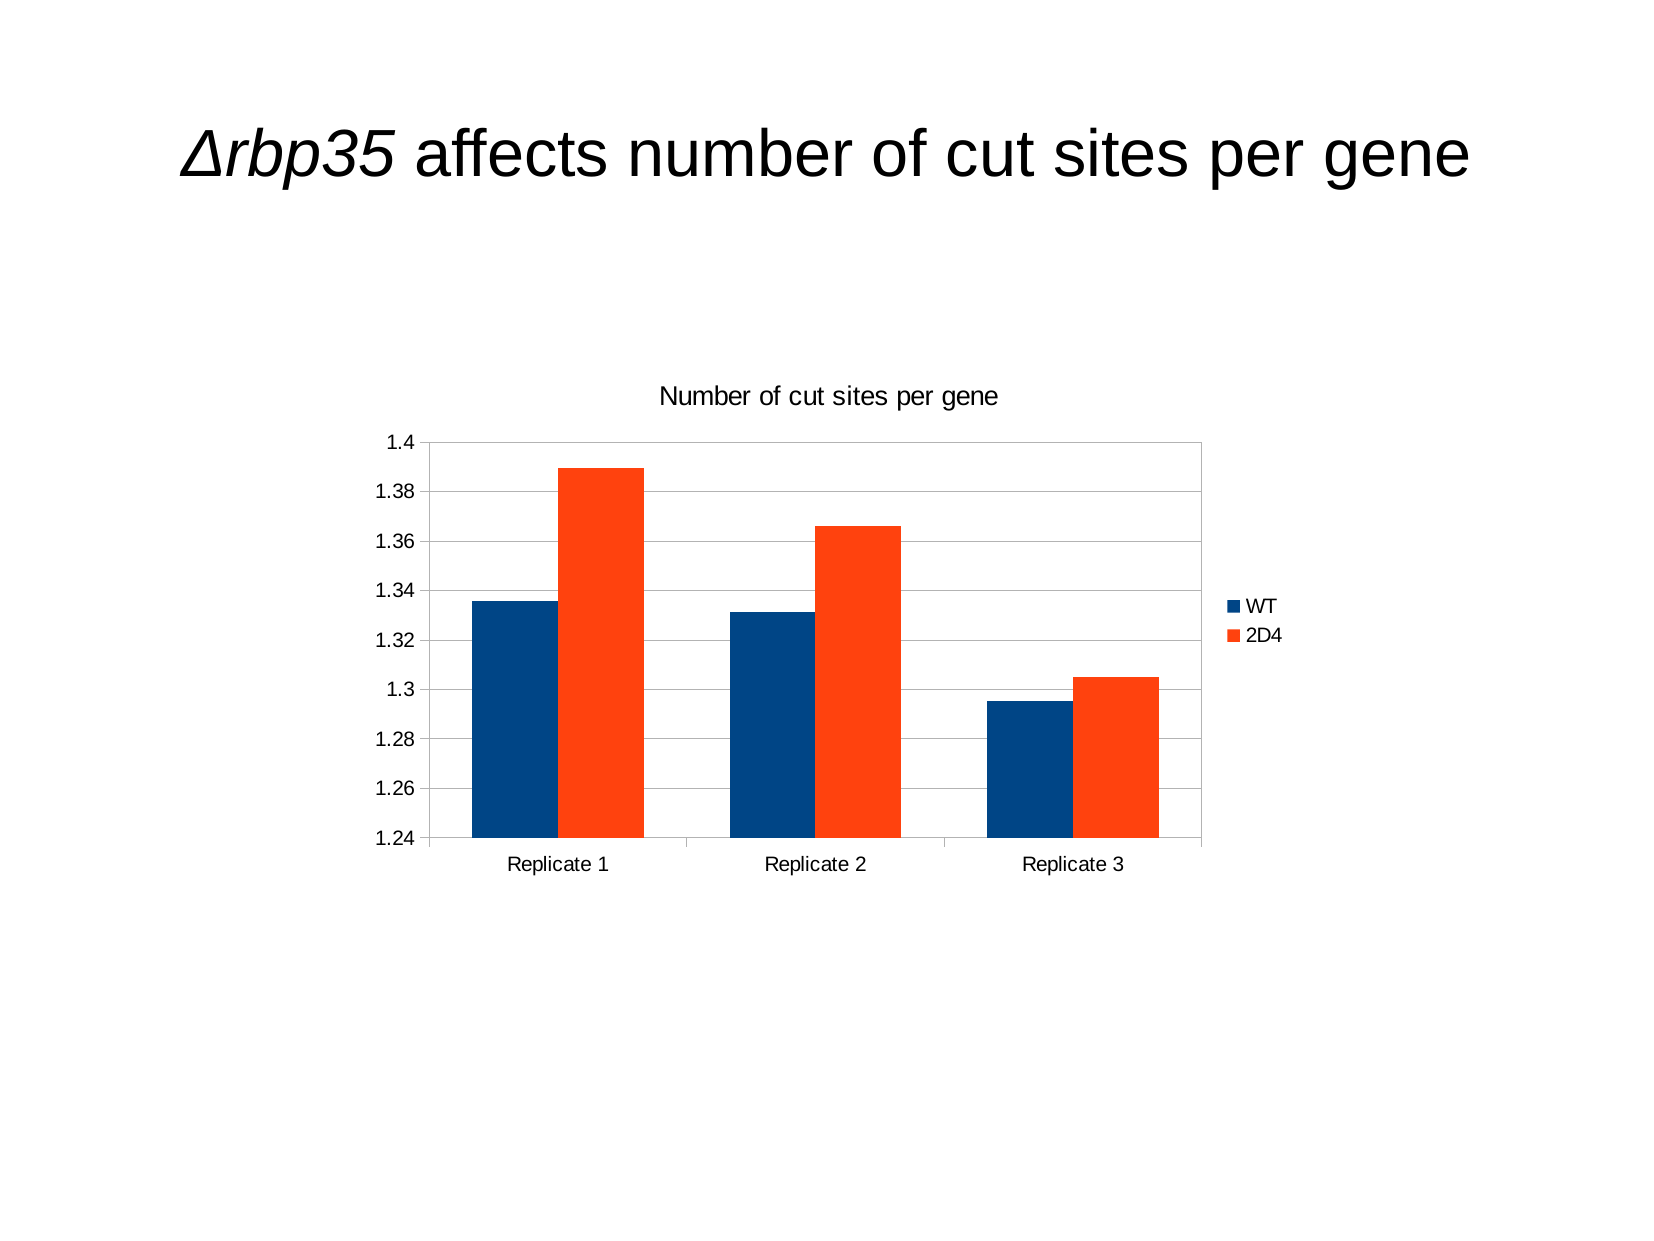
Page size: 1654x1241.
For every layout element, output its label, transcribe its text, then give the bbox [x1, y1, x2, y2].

chart [356, 355, 1302, 887]
title Δrbp35 affects number of cut sites per gene [82, 49, 1571, 257]
